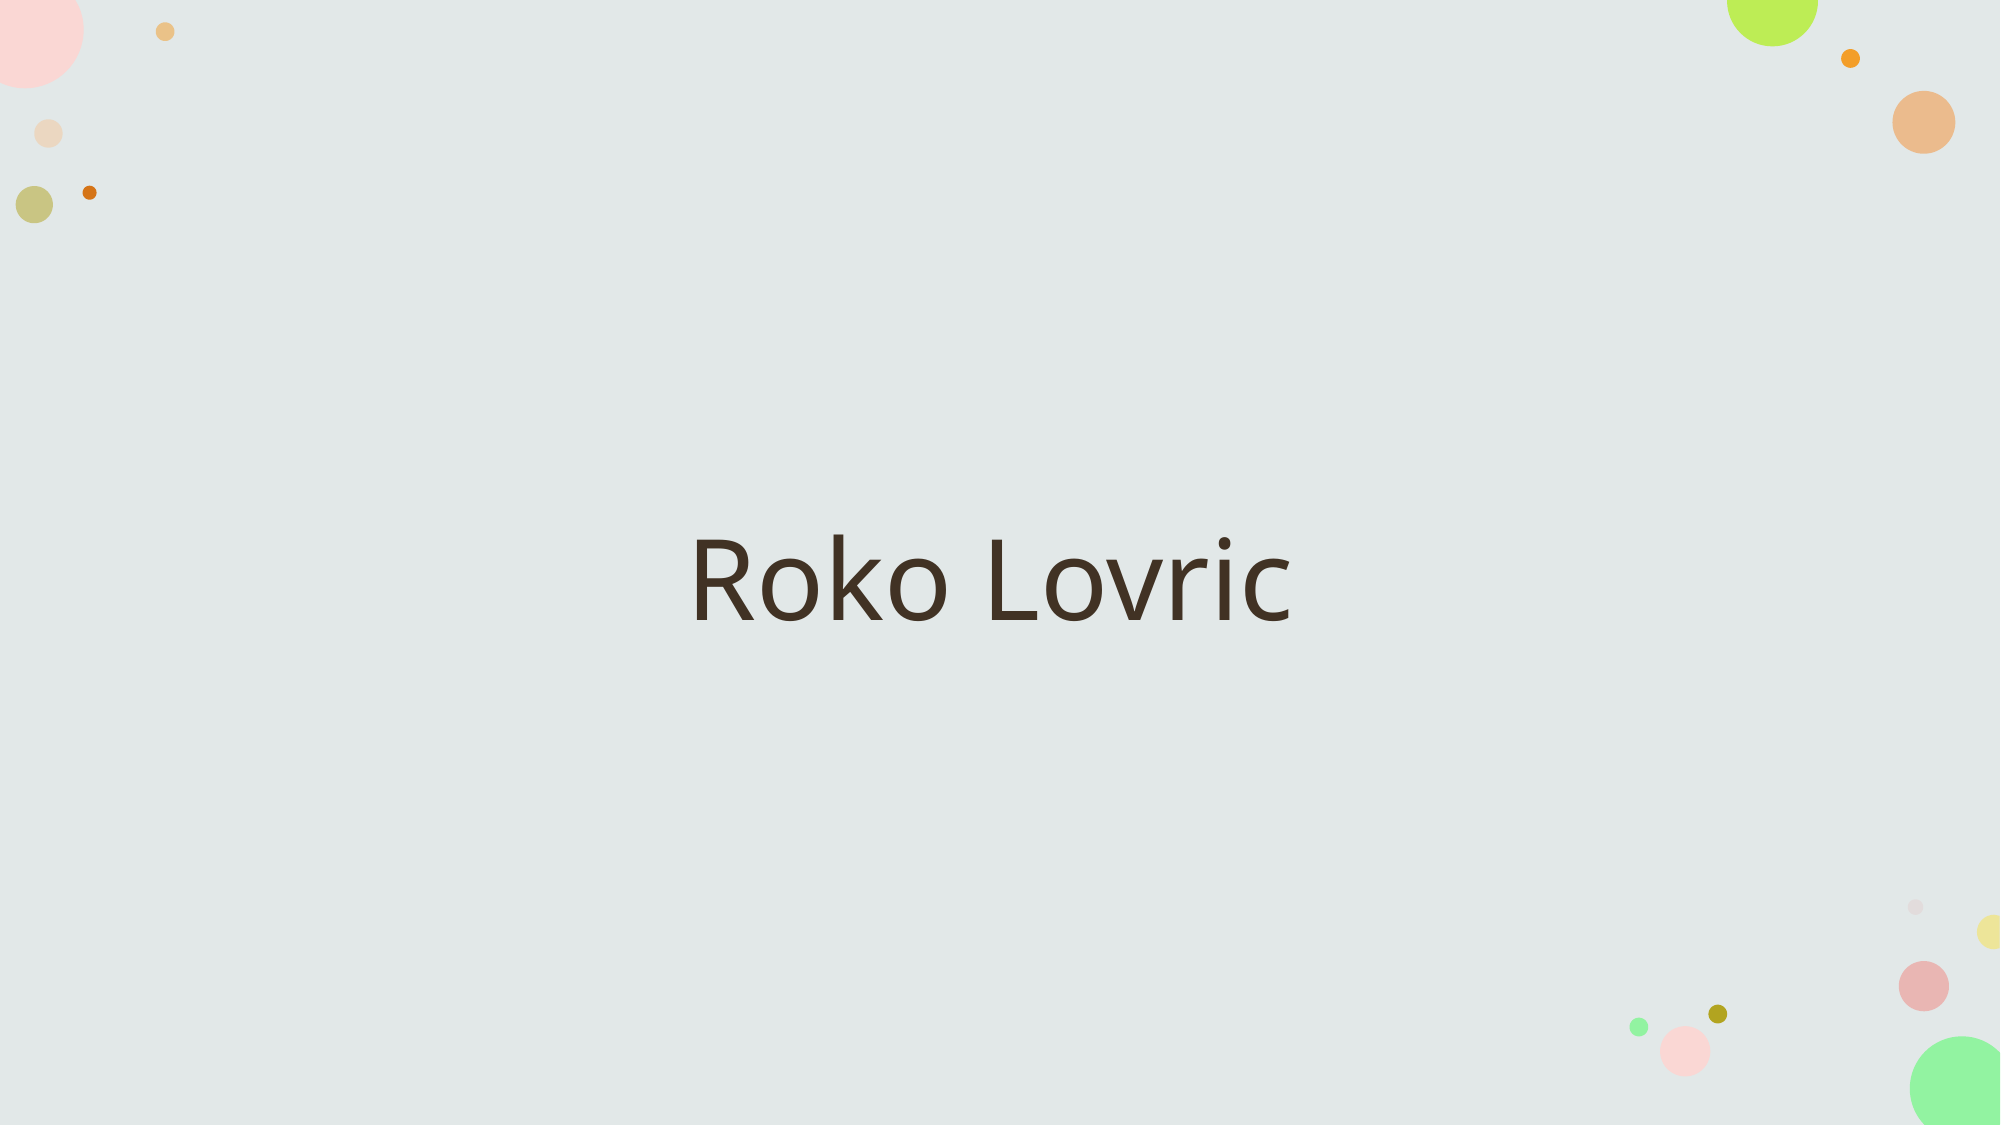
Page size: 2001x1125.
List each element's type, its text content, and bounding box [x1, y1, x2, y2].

title Roko Lovric [671, 475, 2000, 693]
